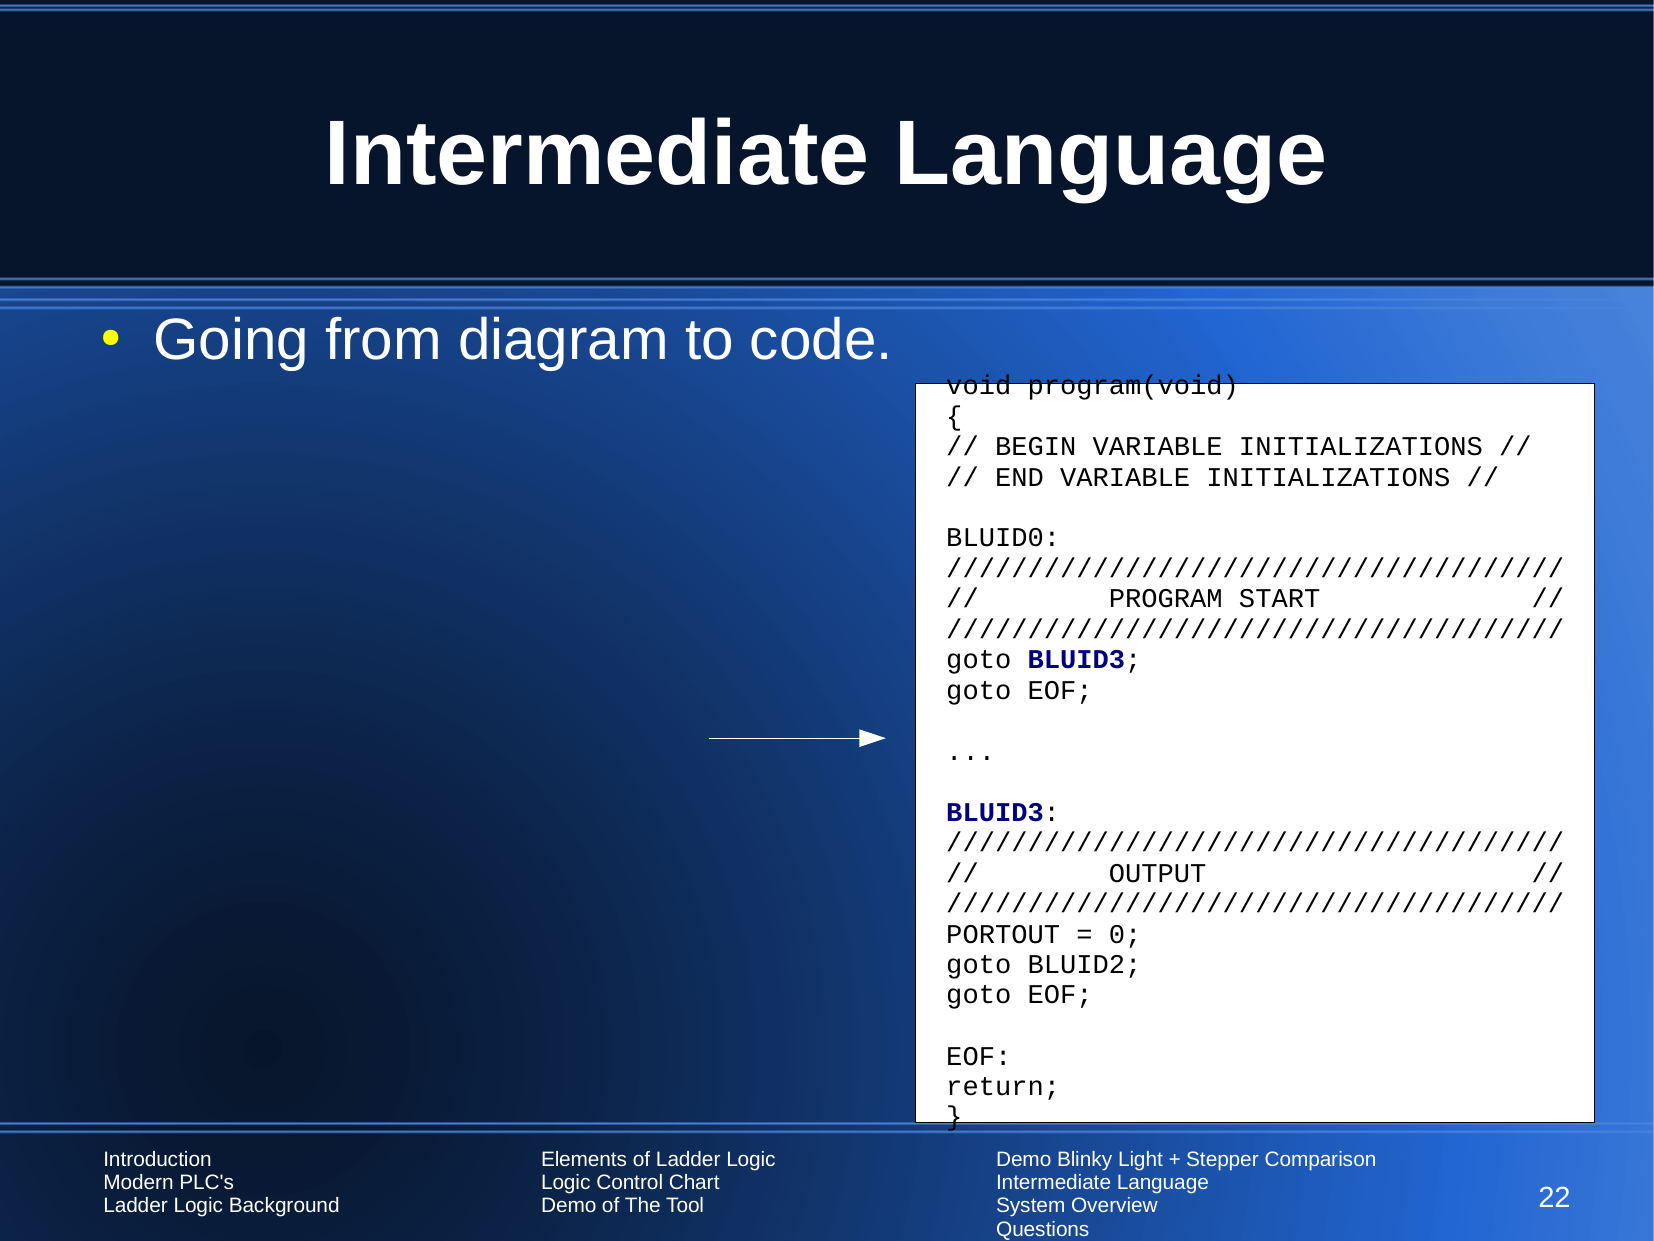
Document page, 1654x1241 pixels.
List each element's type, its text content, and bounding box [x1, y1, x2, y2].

title Intermediate Language [82, 49, 1571, 257]
picture [0, 0, 1654, 1241]
text_box void program(void) { // BEGIN VARIABLE INITIALIZATIONS // // END VARIABLE INITIALIZATIONS // BLUID0: ////////////////////////////////////// // PROGRAM START // ////////////////////////////////////// goto BLUID3; goto EOF; ... BLUID3: ////////////////////////////////////// // OUTPUT // ////////////////////////////////////// PORTOUT = 0; goto BLUID2; goto EOF; EOF: return; } [915, 383, 1595, 1123]
list Going from diagram to code. [82, 307, 1571, 1111]
